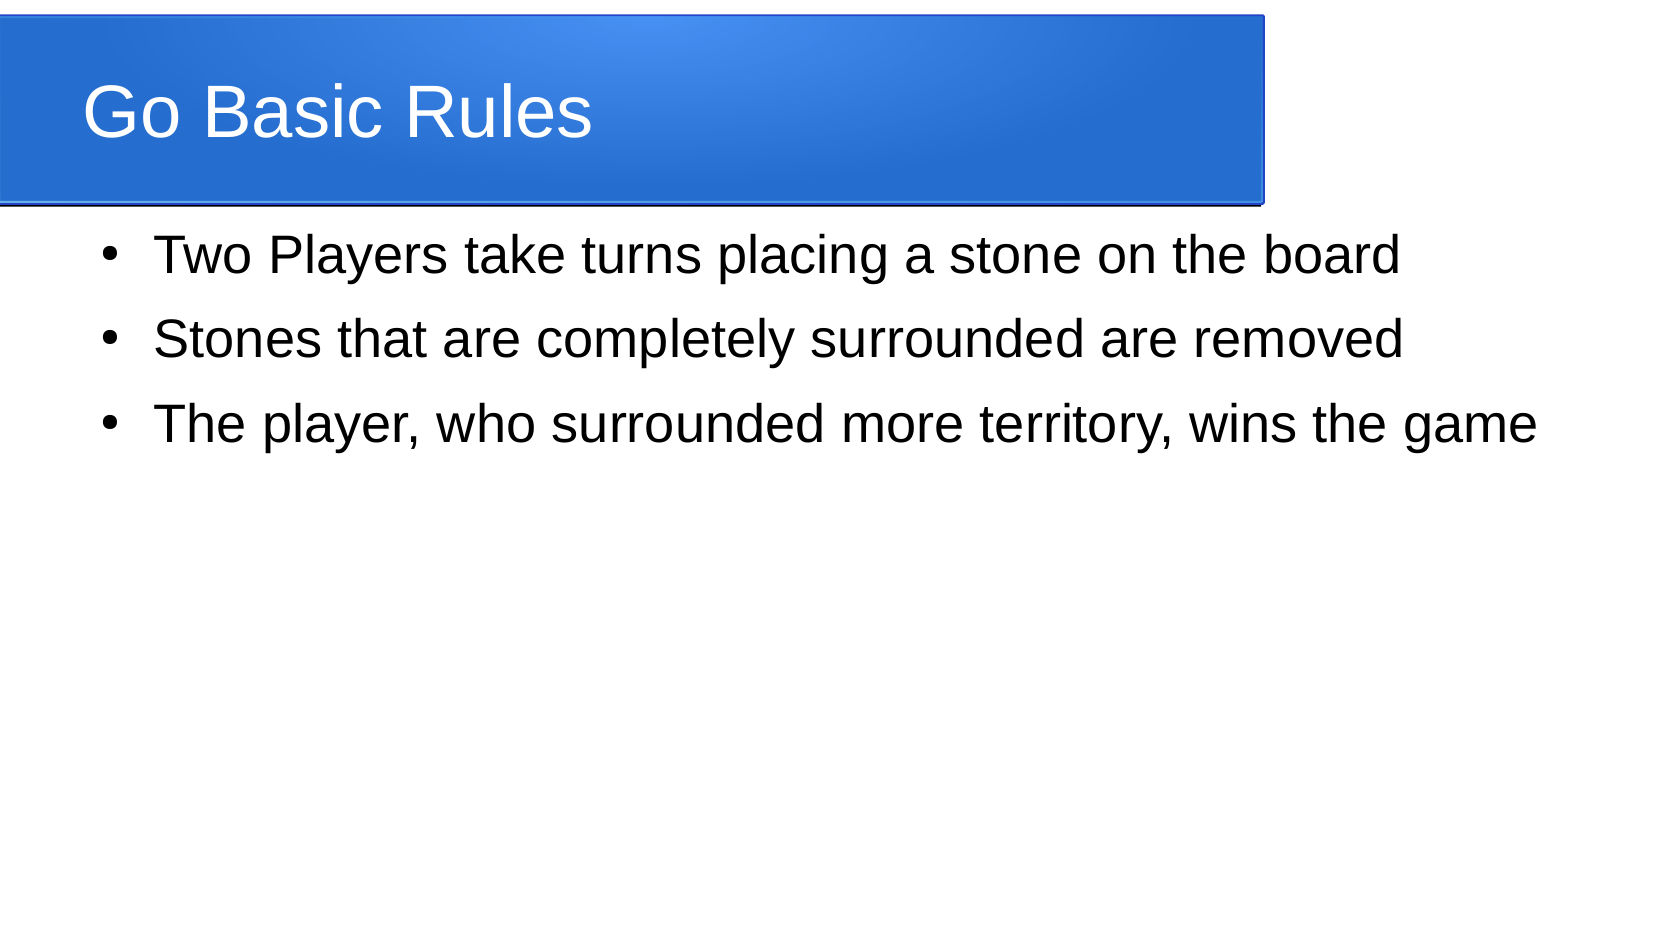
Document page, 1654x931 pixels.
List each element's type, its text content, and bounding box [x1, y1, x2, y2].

title Go Basic Rules [82, 35, 1235, 189]
list Two Players take turns placing a stone on the board Stones that are completely surrounded are removed The player, who surrounded more territory, wins the game [82, 224, 1571, 764]
